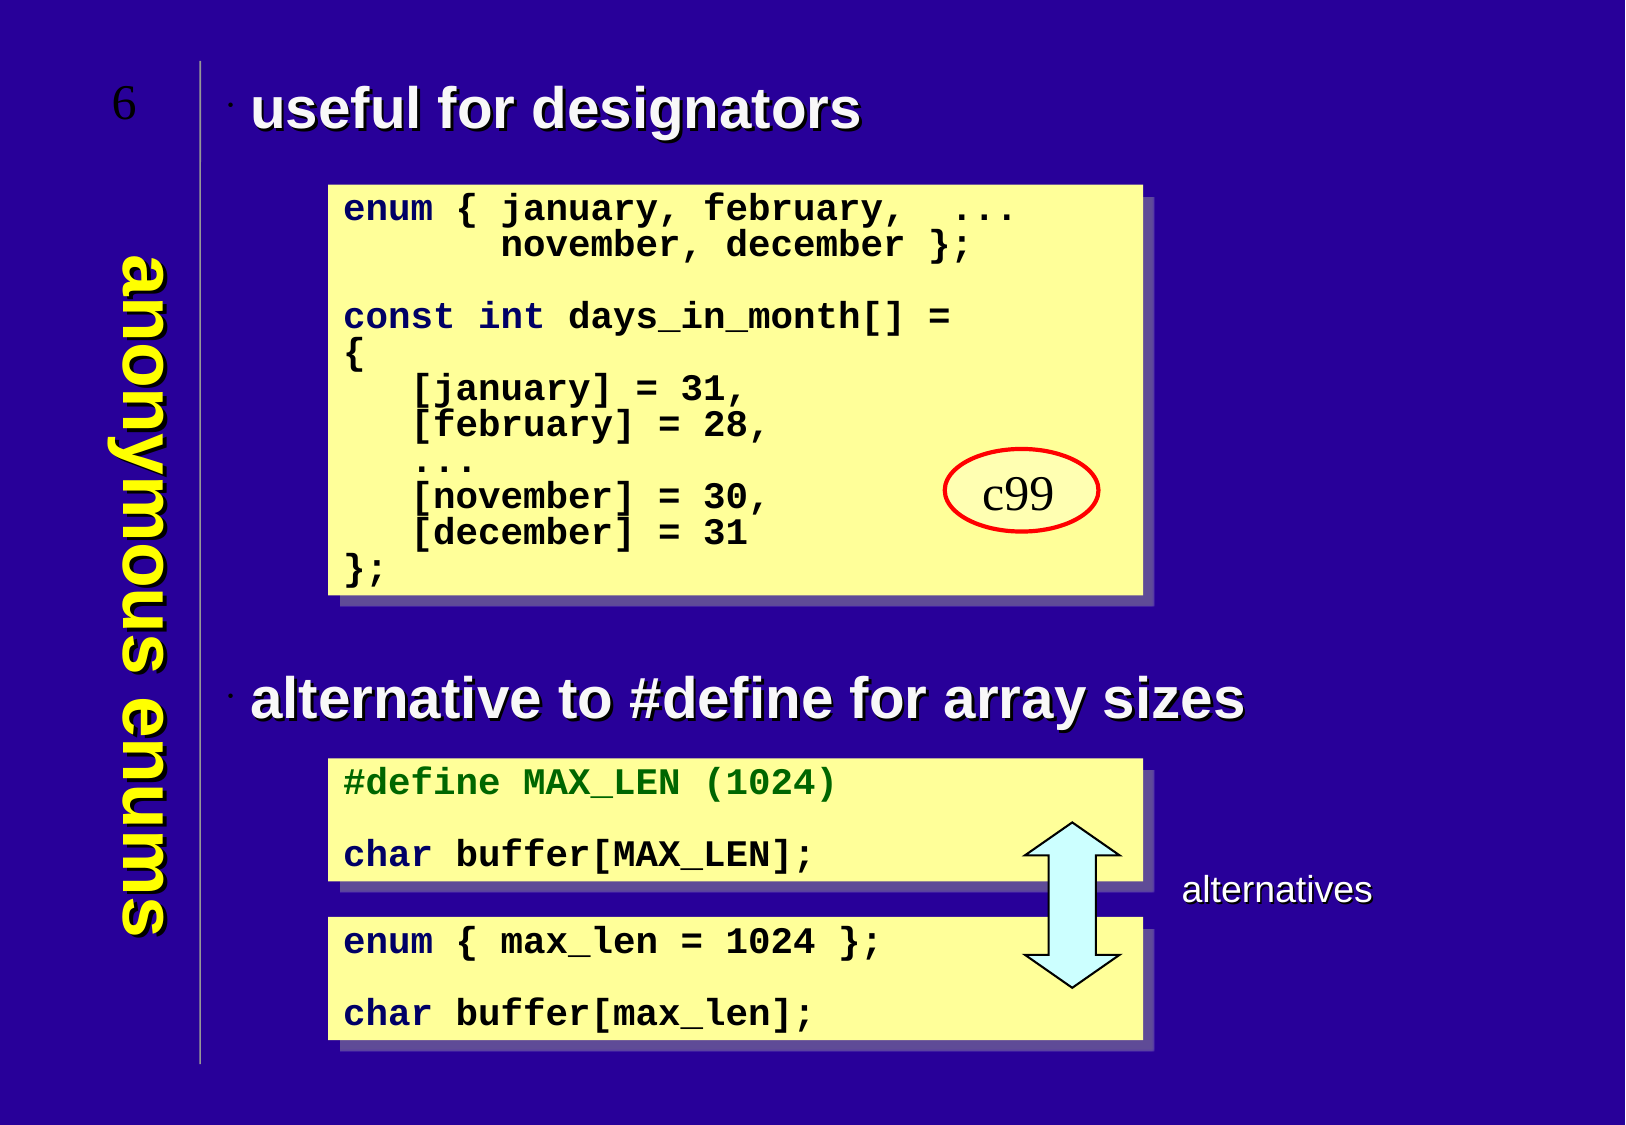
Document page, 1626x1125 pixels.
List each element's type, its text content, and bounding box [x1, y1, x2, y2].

text_box enum { max_len = 1024 }; char buffer[max_len]; [328, 916, 1144, 1041]
text_box [1025, 822, 1120, 988]
text_box alternatives [1166, 857, 1465, 919]
text_box enum { january, february, ... november, december }; const int days_in_month[] = { [january] = 31, [february] = 28, ... [november] = 30, [december] = 31 }; [328, 184, 1144, 596]
text_box c99 [944, 448, 1099, 532]
list useful for designators alternative to #define for array sizes [212, 62, 1550, 1063]
text_box #define MAX_LEN (1024) char buffer[MAX_LEN]; [328, 758, 1144, 882]
title anonymous enums [64, 123, 207, 1069]
